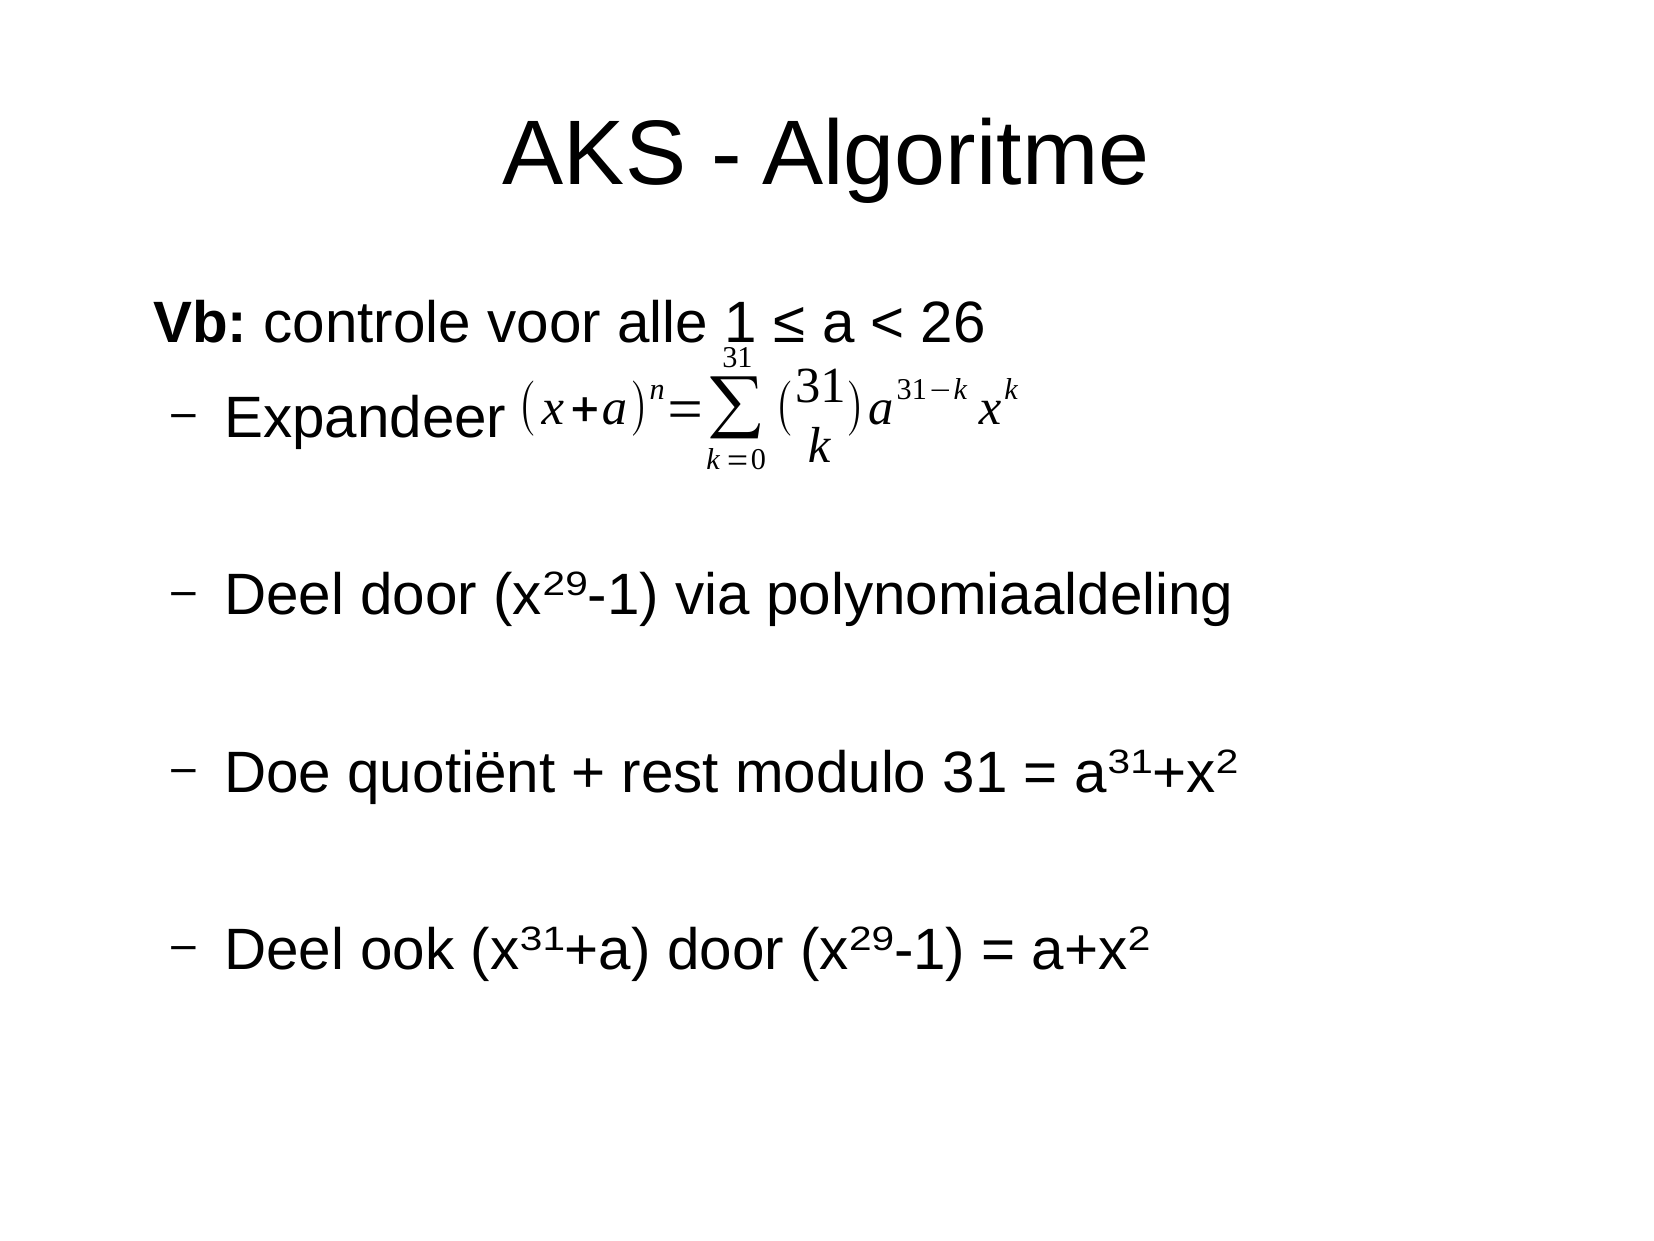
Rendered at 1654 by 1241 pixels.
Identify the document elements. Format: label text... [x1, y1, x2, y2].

list Vb: controle voor alle 1 ≤ a < 26 Expandeer Deel door (x29-1) via polynomiaaldeling Doe quotiënt + rest modulo 31 = a31+x2 Deel ook (x31+a) door (x29-1) = a+x2 [82, 290, 1571, 1010]
title AKS - Algoritme [82, 49, 1571, 257]
chart [506, 339, 1032, 476]
